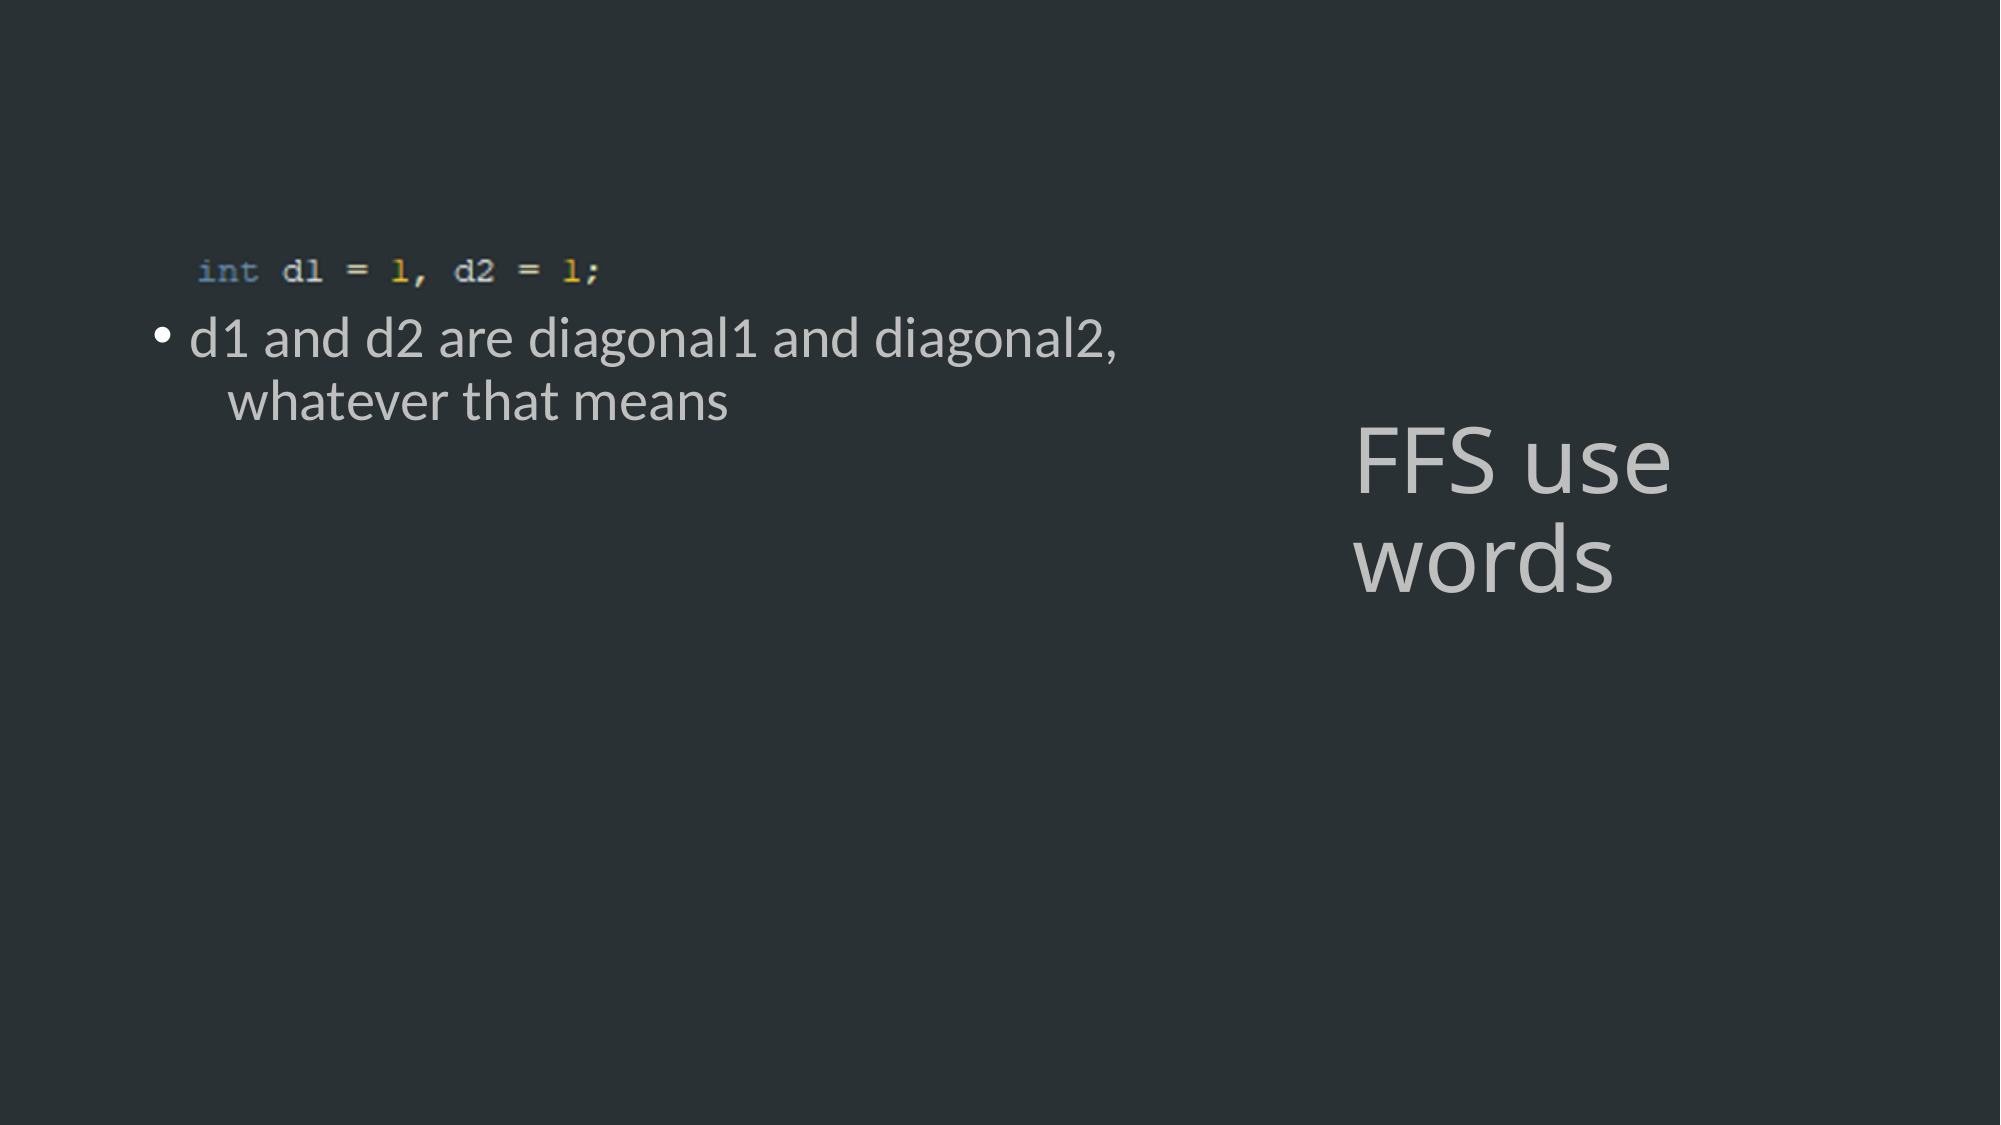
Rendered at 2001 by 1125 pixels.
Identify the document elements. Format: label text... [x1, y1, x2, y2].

list d1 and d2 are diagonal1 and diagonal2, whatever that means [137, 299, 1287, 1014]
picture [186, 241, 690, 300]
title FFS use words [1337, 59, 1901, 968]
